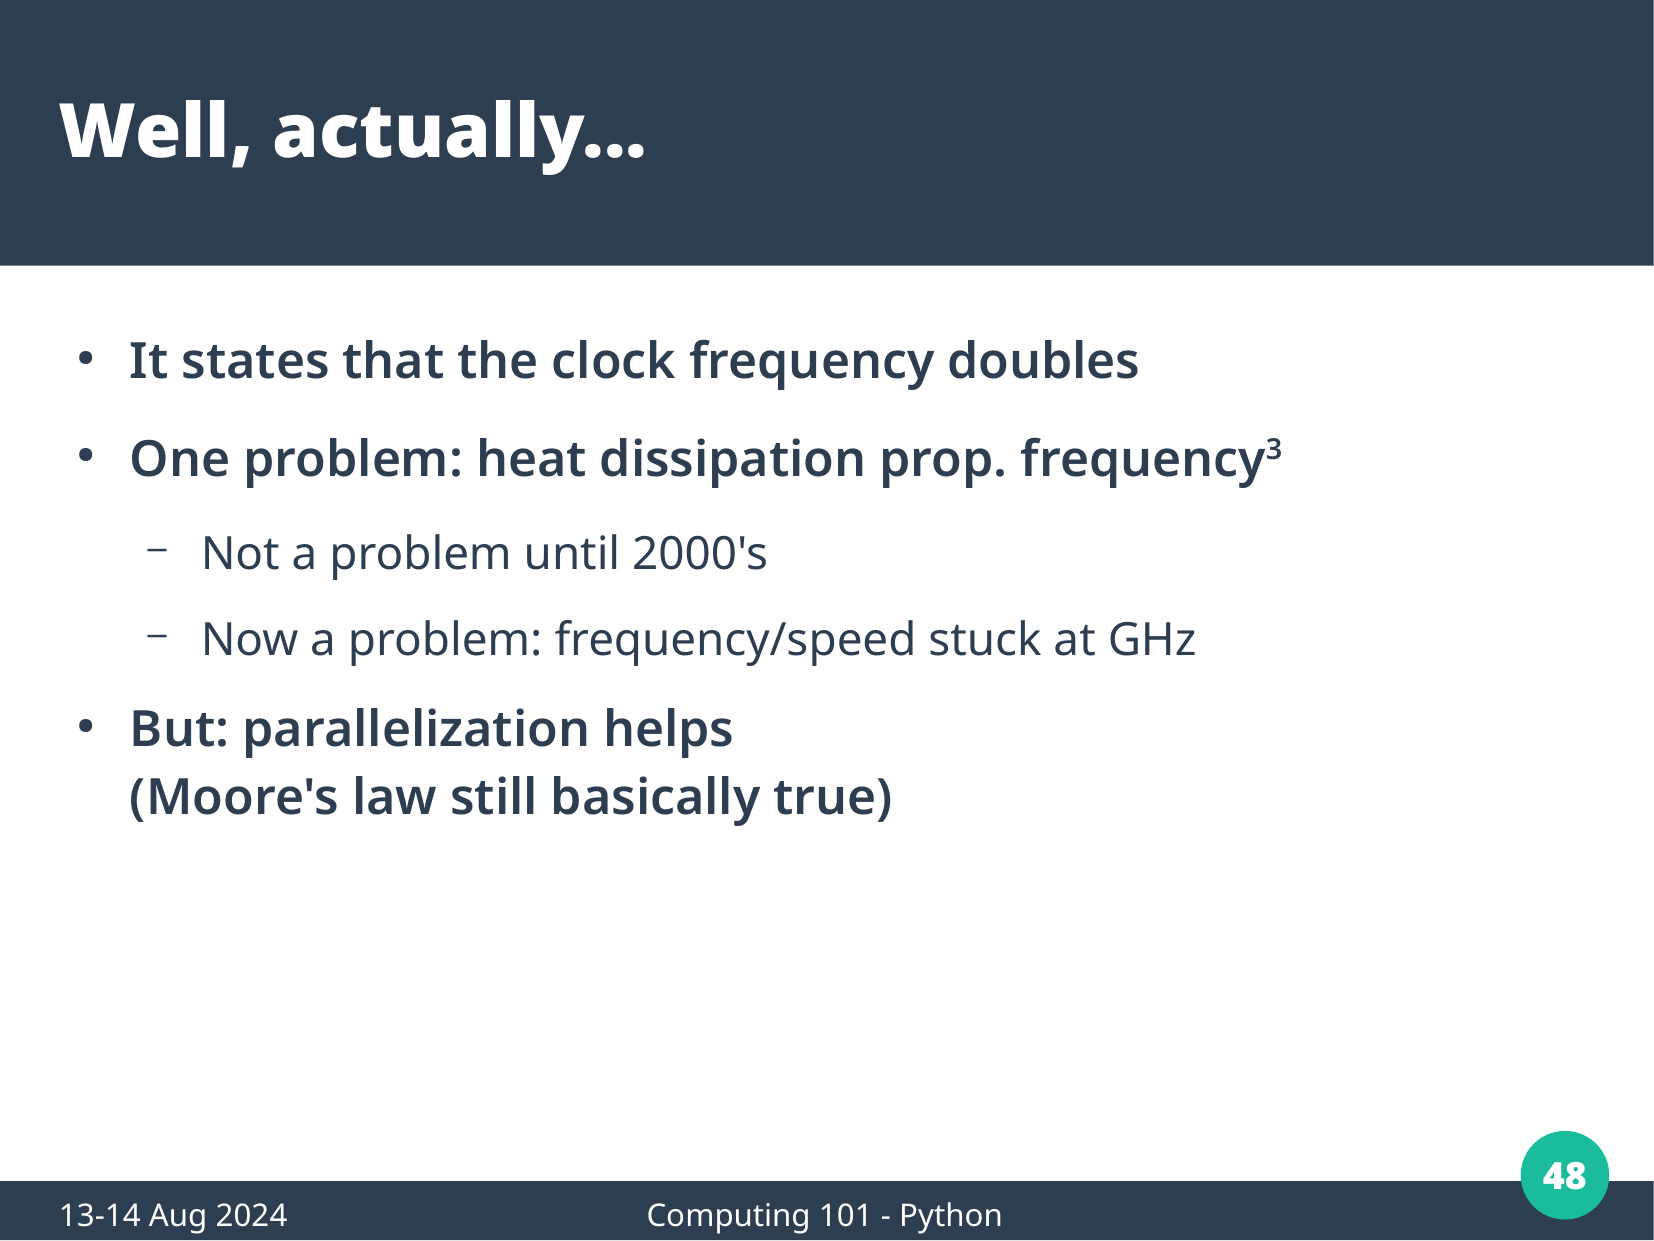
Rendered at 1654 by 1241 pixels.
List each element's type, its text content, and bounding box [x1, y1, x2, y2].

title Well, actually... [59, 49, 1595, 207]
list It states that the clock frequency doubles One problem: heat dissipation prop. frequency3 Not a problem until 2000's Now a problem: frequency/speed stuck at GHz But: parallelization helps (Moore's law still basically true) [59, 324, 1595, 1152]
